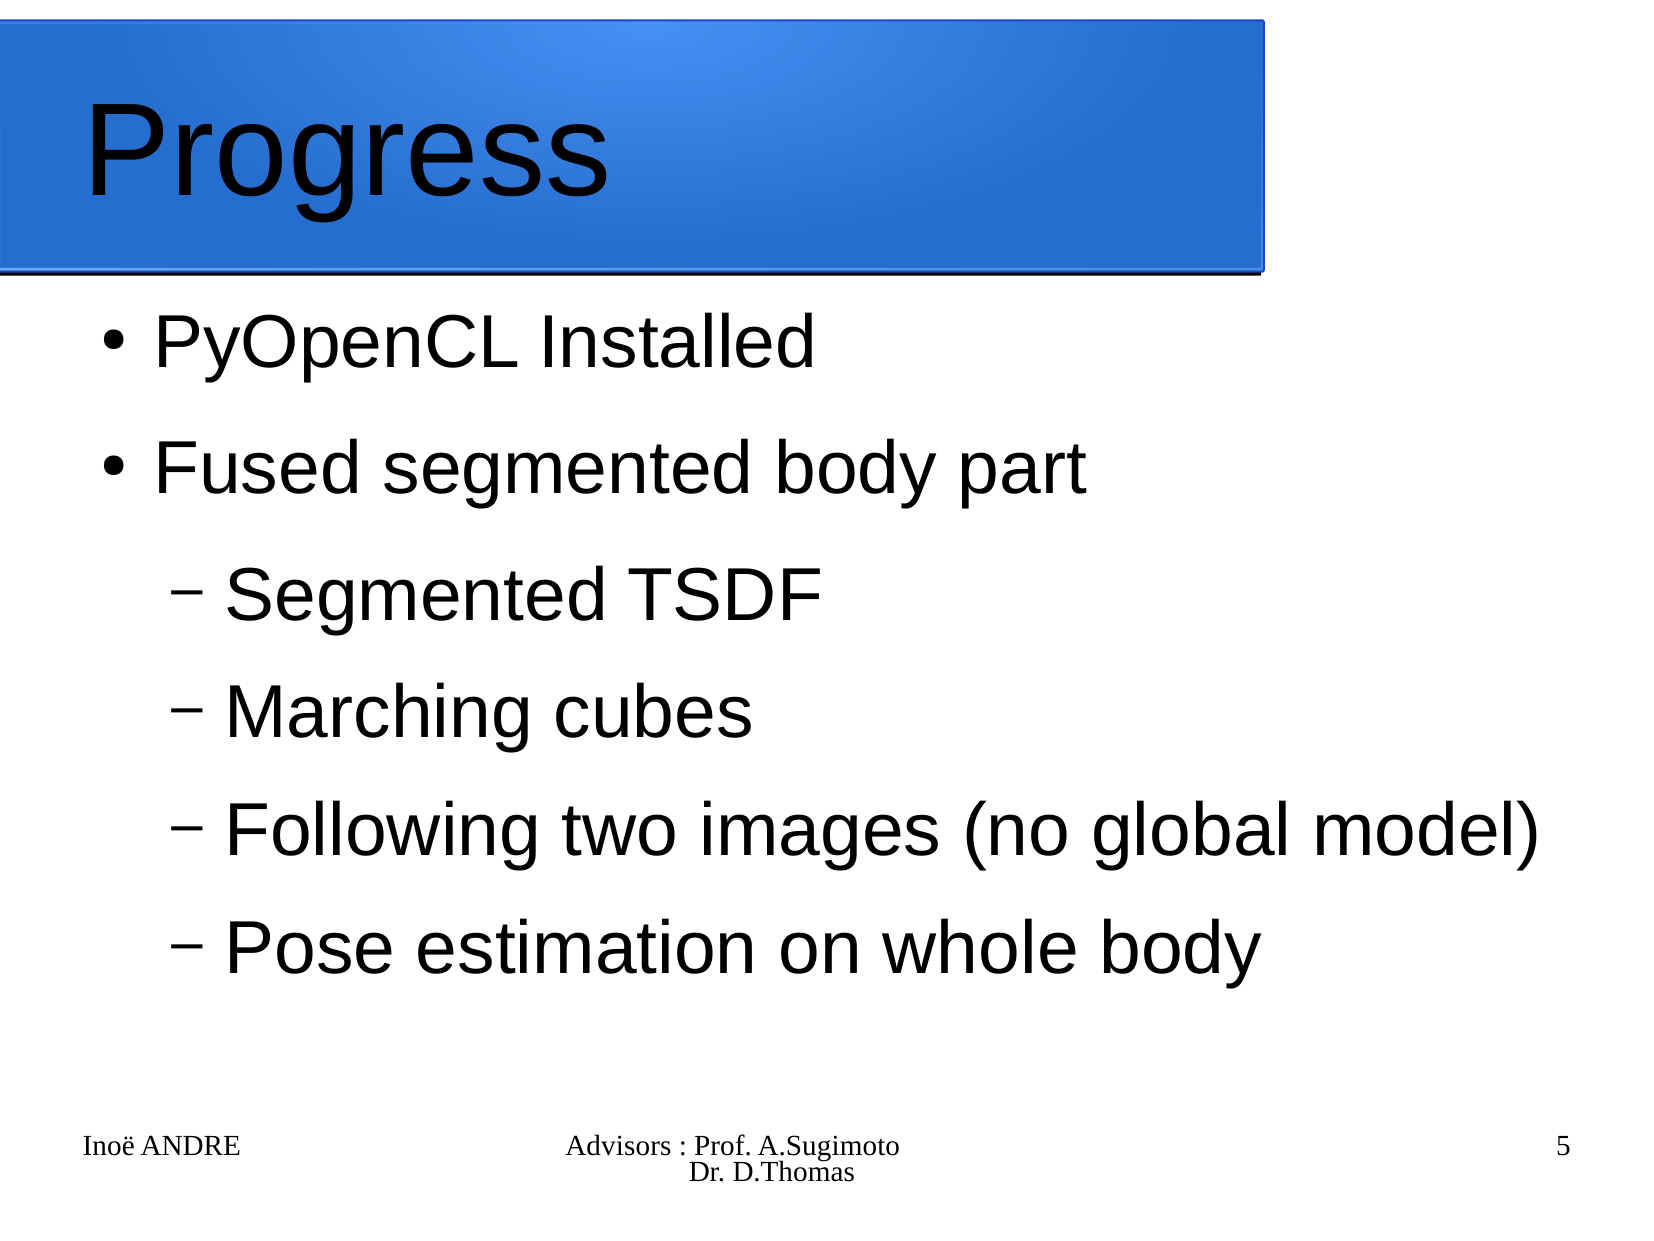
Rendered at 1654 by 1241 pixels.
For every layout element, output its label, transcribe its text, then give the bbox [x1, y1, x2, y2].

title Progress [82, 47, 1235, 252]
list PyOpenCL Installed Fused segmented body part Segmented TSDF Marching cubes Following two images (no global model) Pose estimation on whole body [82, 299, 1571, 1019]
